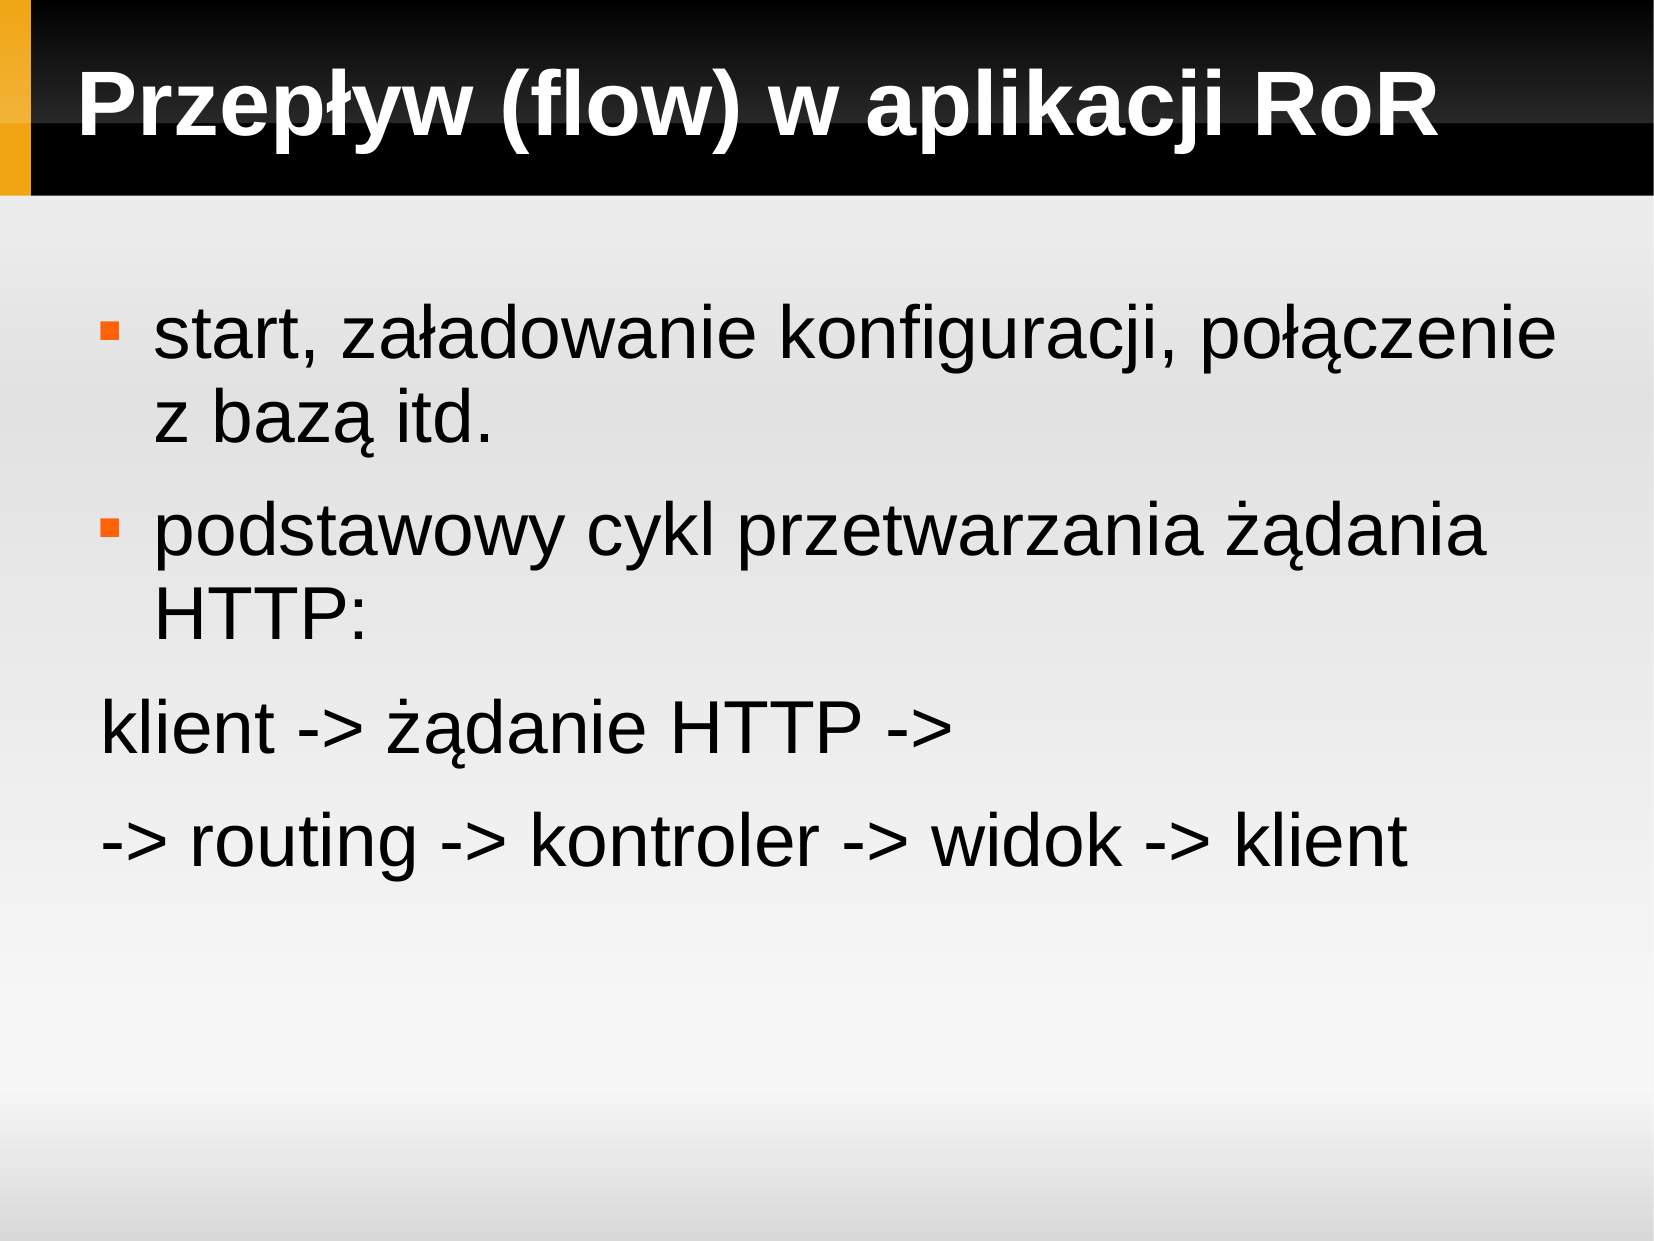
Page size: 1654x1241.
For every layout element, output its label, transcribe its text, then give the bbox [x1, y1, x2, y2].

title Przepływ (flow) w aplikacji RoR [76, 0, 1565, 208]
picture [0, 0, 1654, 1241]
list start, załadowanie konfiguracji, połączenie z bazą itd. podstawowy cykl przetwarzania żądania HTTP: klient -> żądanie HTTP -> -> routing -> kontroler -> widok -> klient [82, 290, 1571, 1109]
